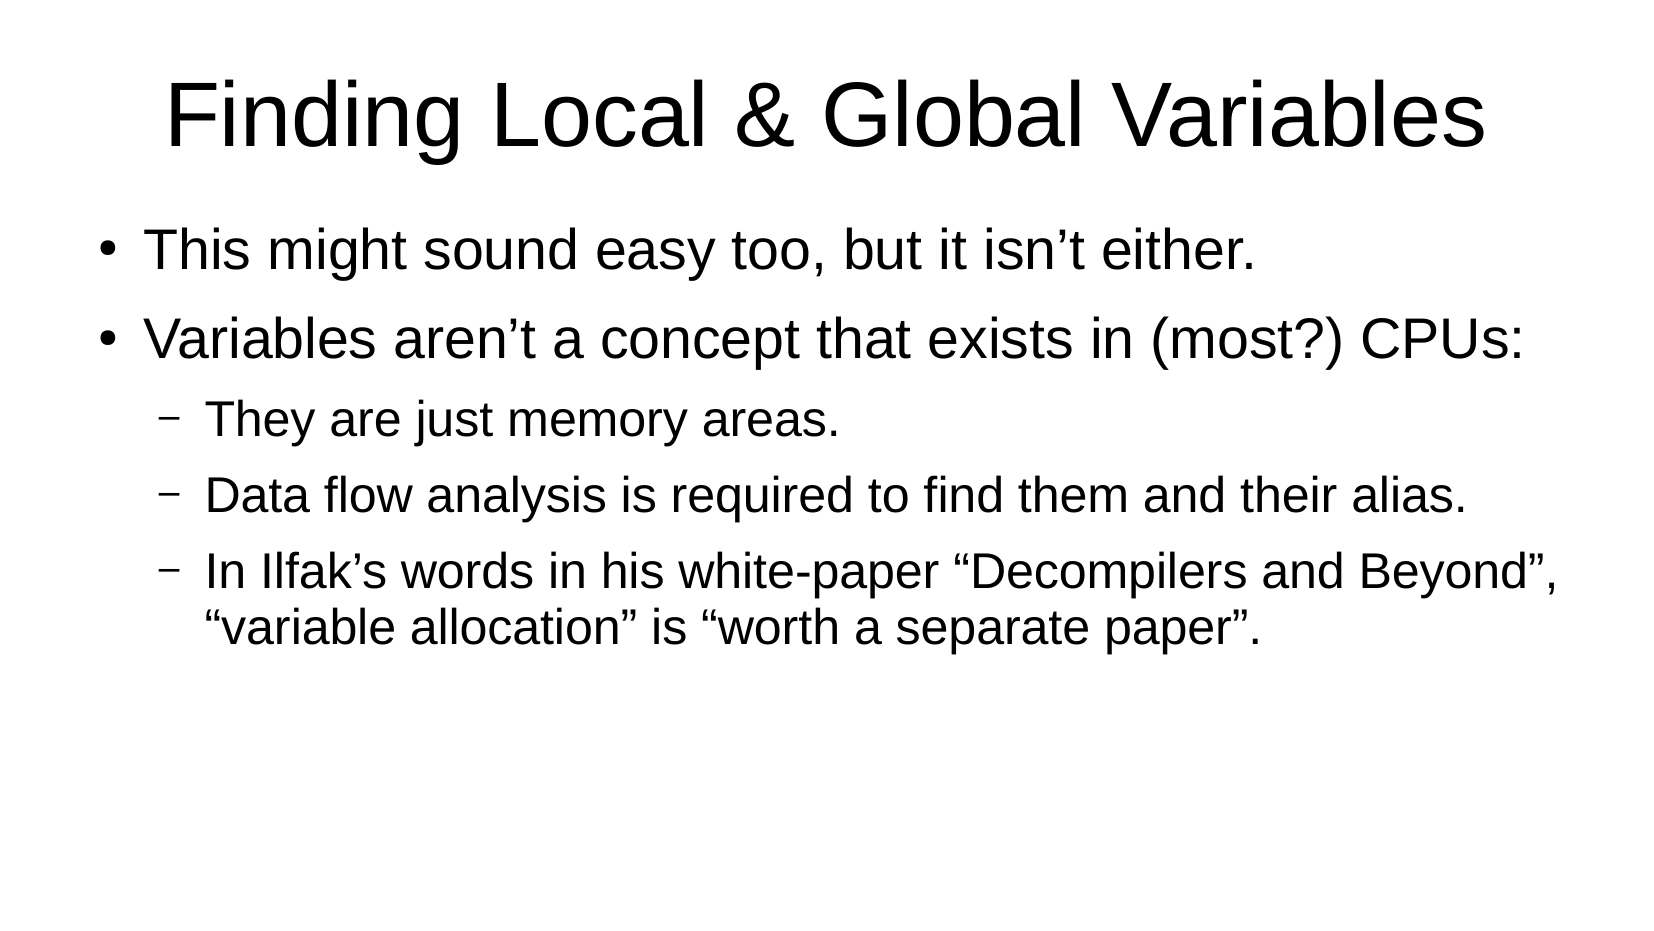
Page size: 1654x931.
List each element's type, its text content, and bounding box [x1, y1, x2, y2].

title Finding Local & Global Variables [82, 37, 1571, 193]
list This might sound easy too, but it isn’t either. Variables aren’t a concept that exists in (most?) CPUs: They are just memory areas. Data flow analysis is required to find them and their alias. In Ilfak’s words in his white-paper “Decompilers and Beyond”, “variable allocation” is “worth a separate paper”. [82, 217, 1571, 758]
